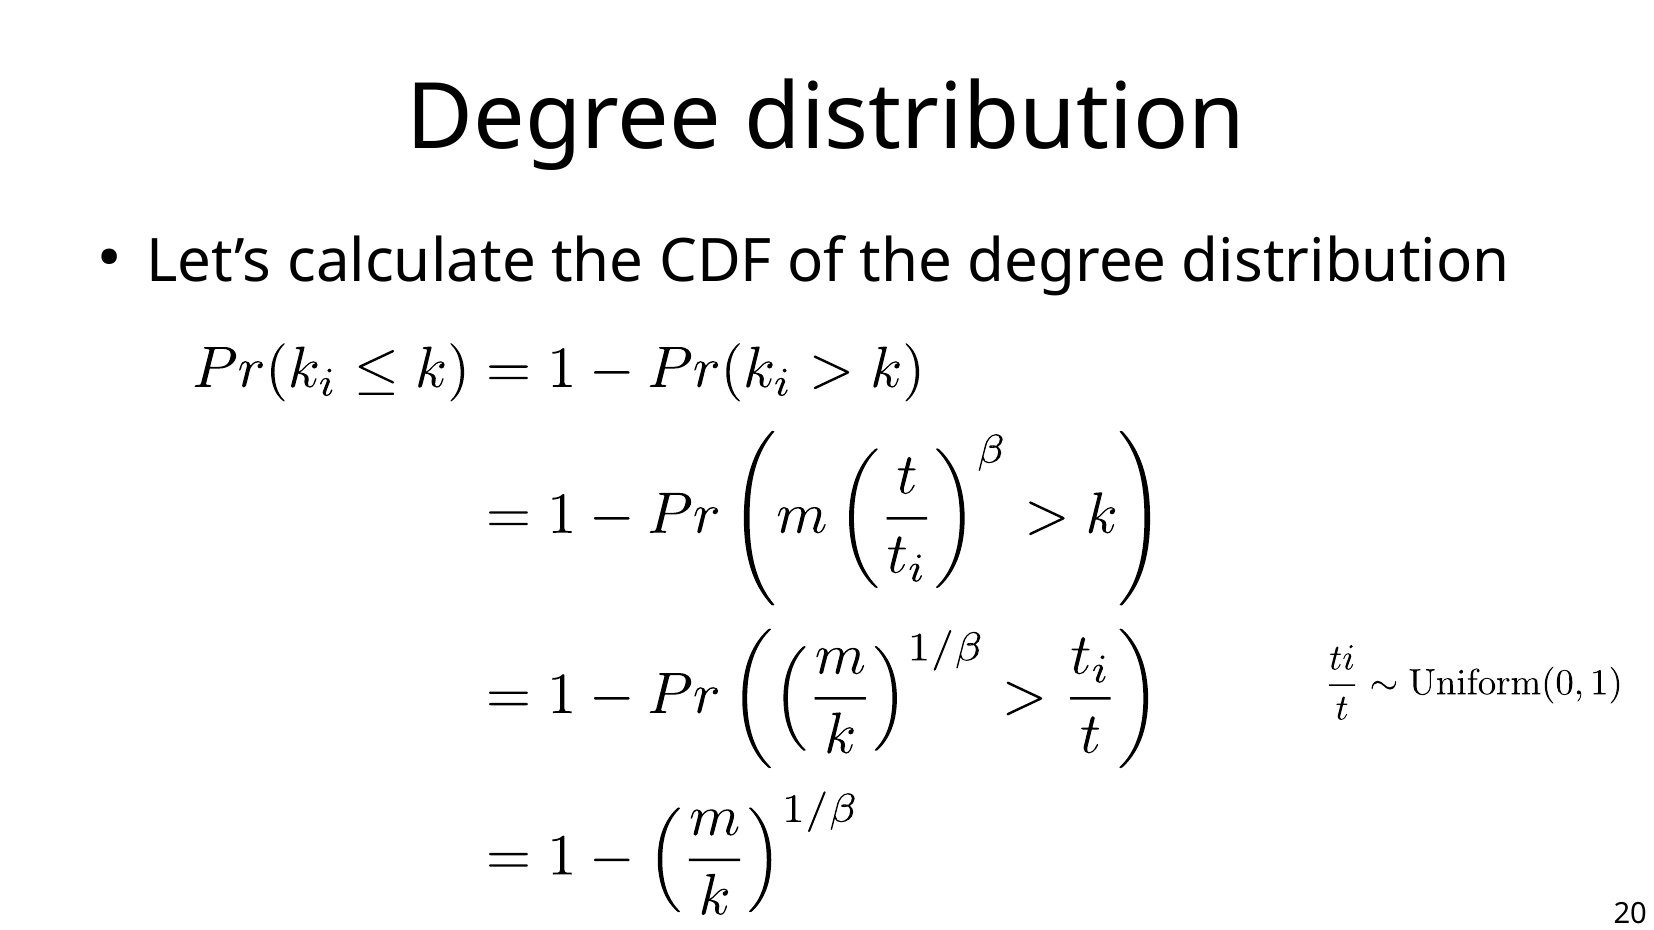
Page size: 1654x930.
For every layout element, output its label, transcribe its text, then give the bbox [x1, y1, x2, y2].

text_box [1329, 645, 1623, 721]
list Let’s calculate the CDF of the degree distribution [82, 217, 1571, 301]
title Degree distribution [82, 1, 1571, 217]
text_box [192, 343, 1164, 916]
